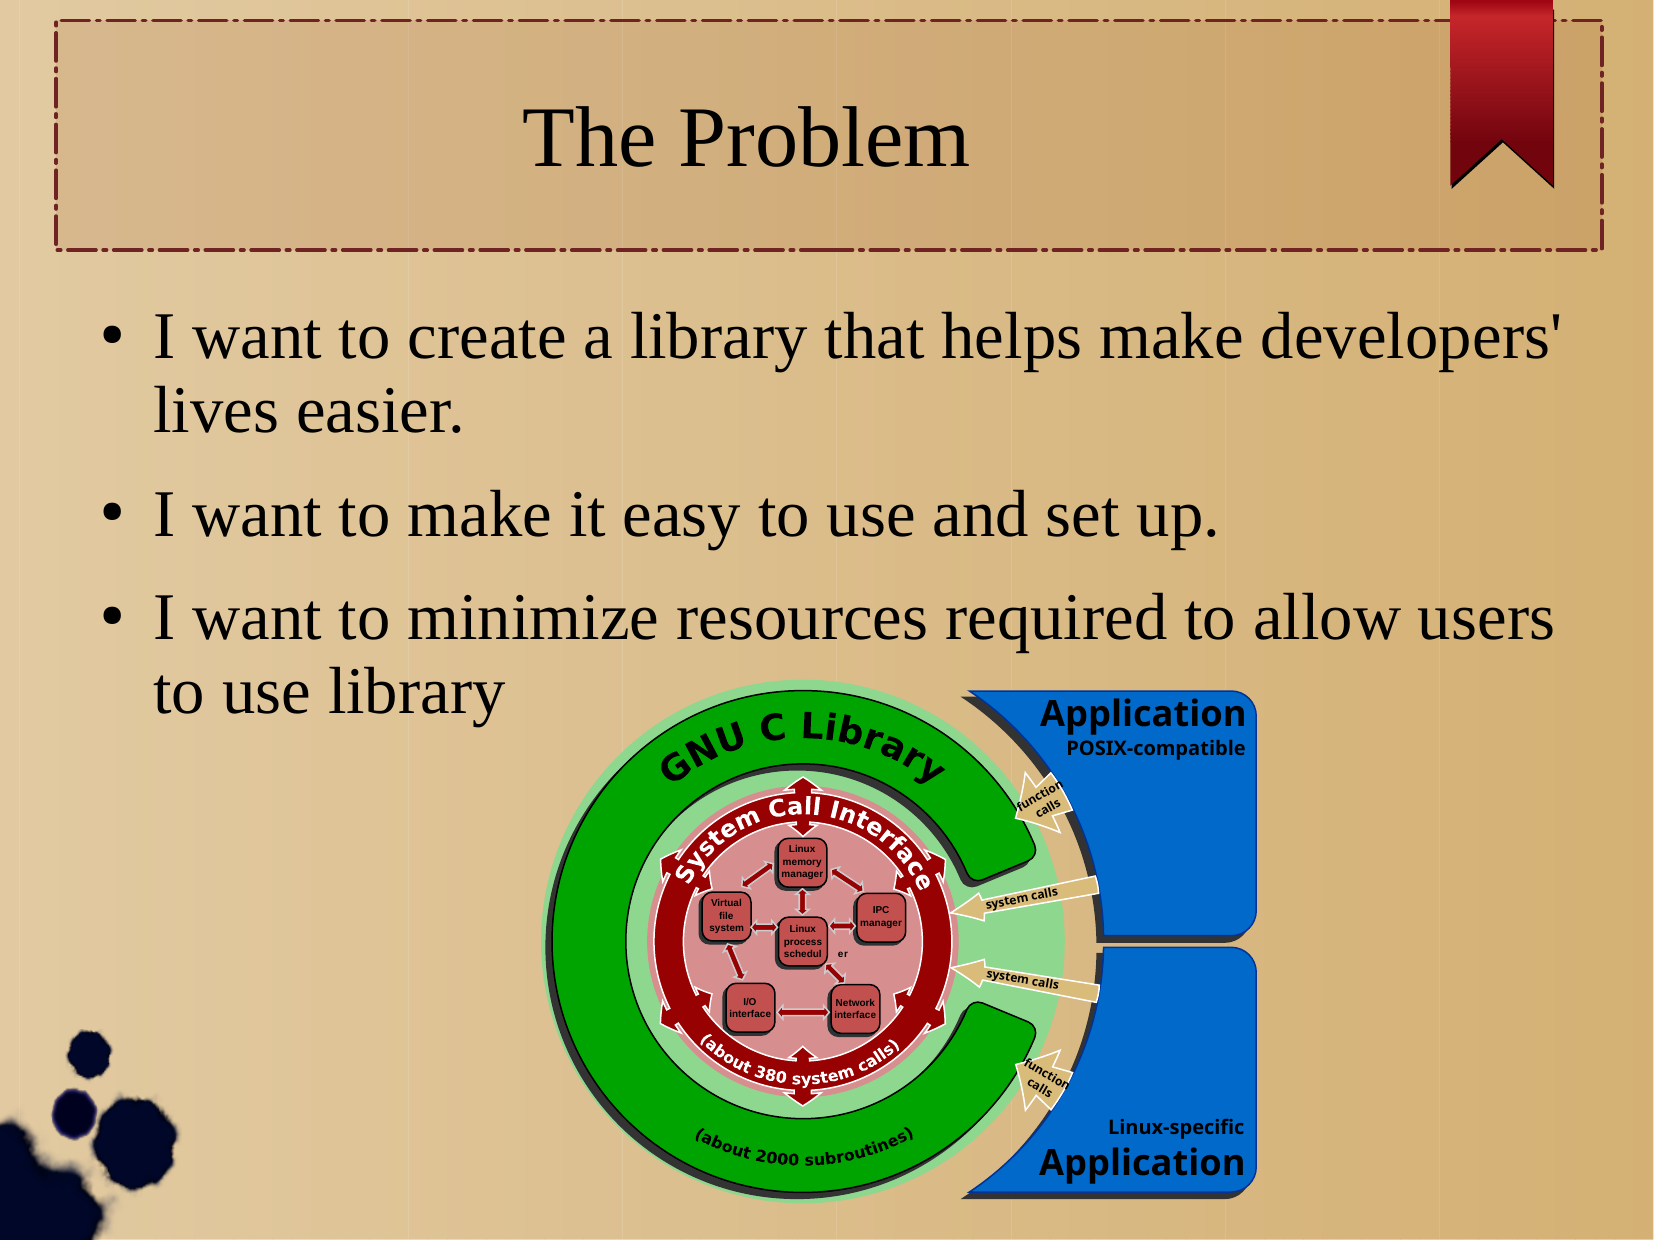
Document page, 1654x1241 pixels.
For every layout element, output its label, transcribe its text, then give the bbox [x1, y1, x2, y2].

picture [536, 671, 1261, 1214]
list I want to create a library that helps make developers' lives easier. I want to make it easy to use and set up. I want to minimize resources required to allow users to use library [82, 299, 1571, 1019]
title The Problem [82, 47, 1412, 229]
